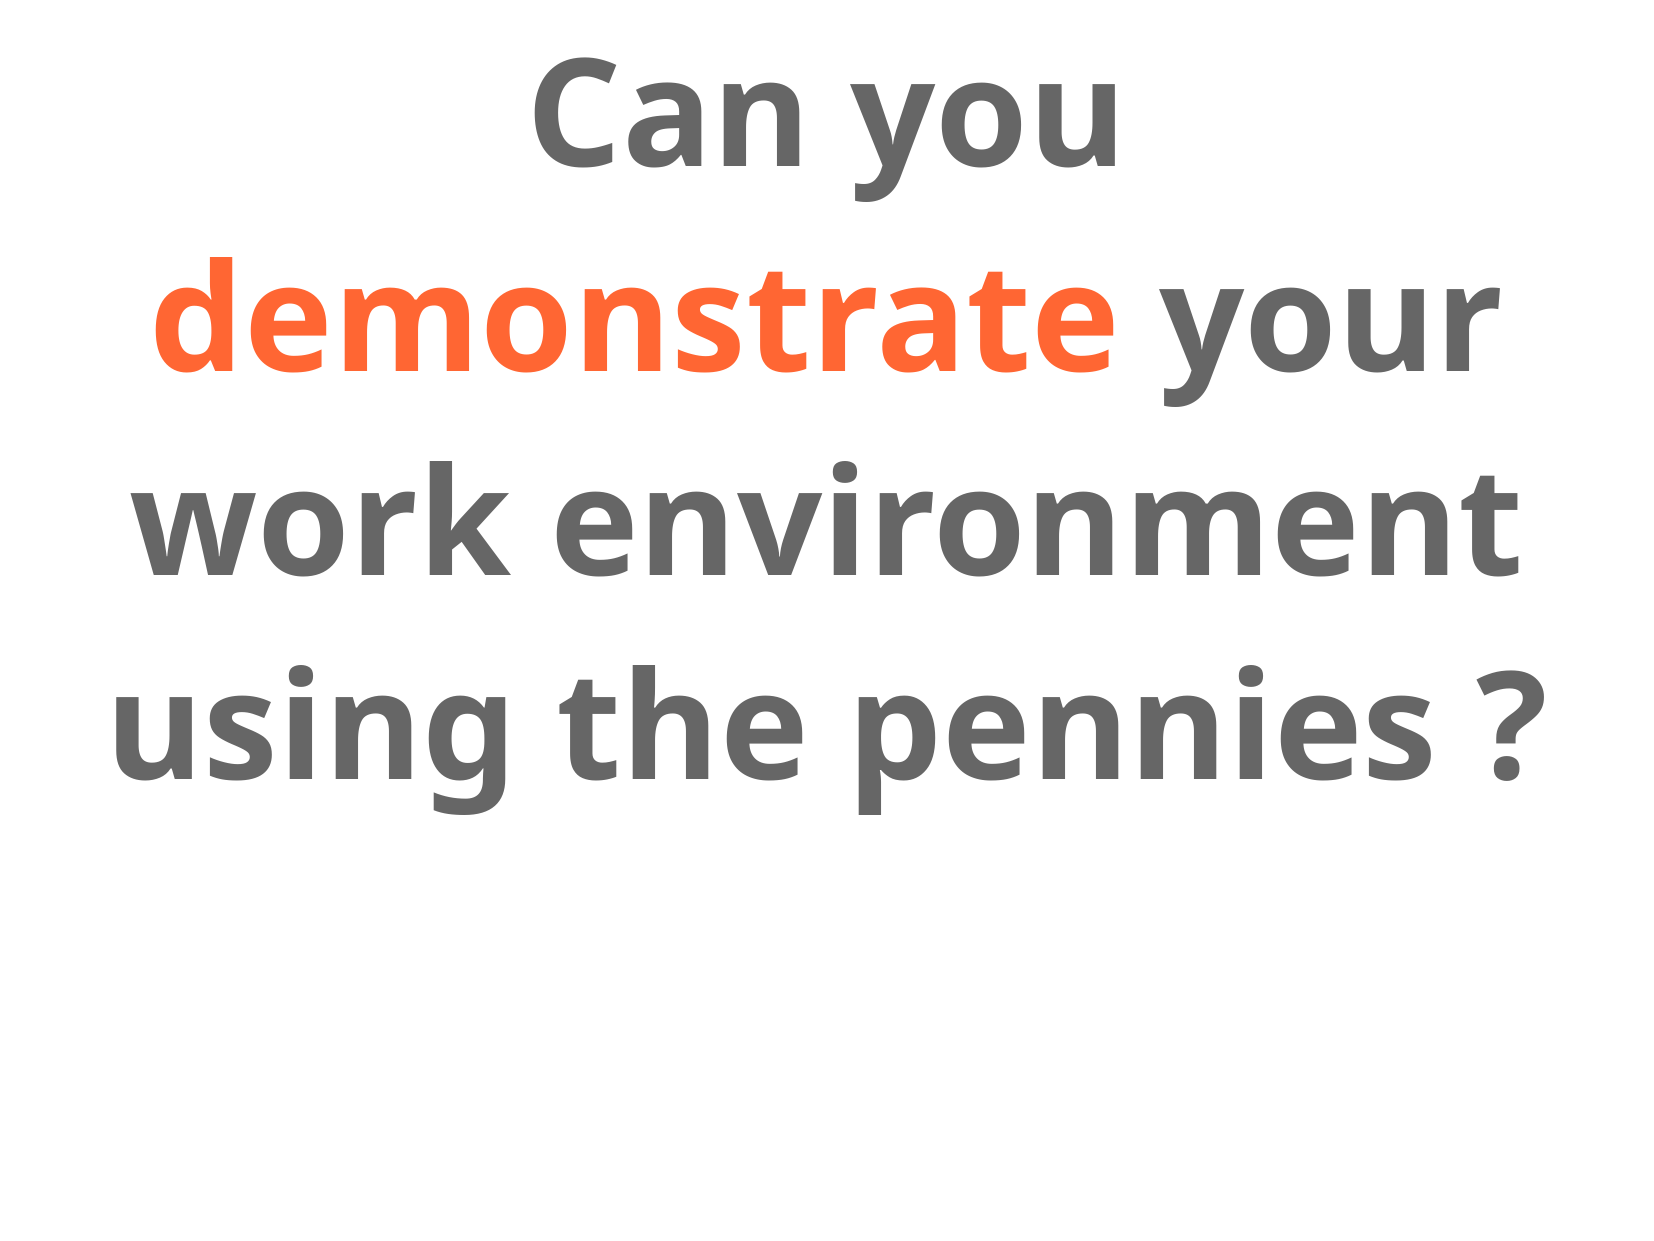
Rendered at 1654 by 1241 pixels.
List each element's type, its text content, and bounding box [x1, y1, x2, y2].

title Can you demonstrate your work environment using the pennies ? [59, 57, 1595, 1182]
